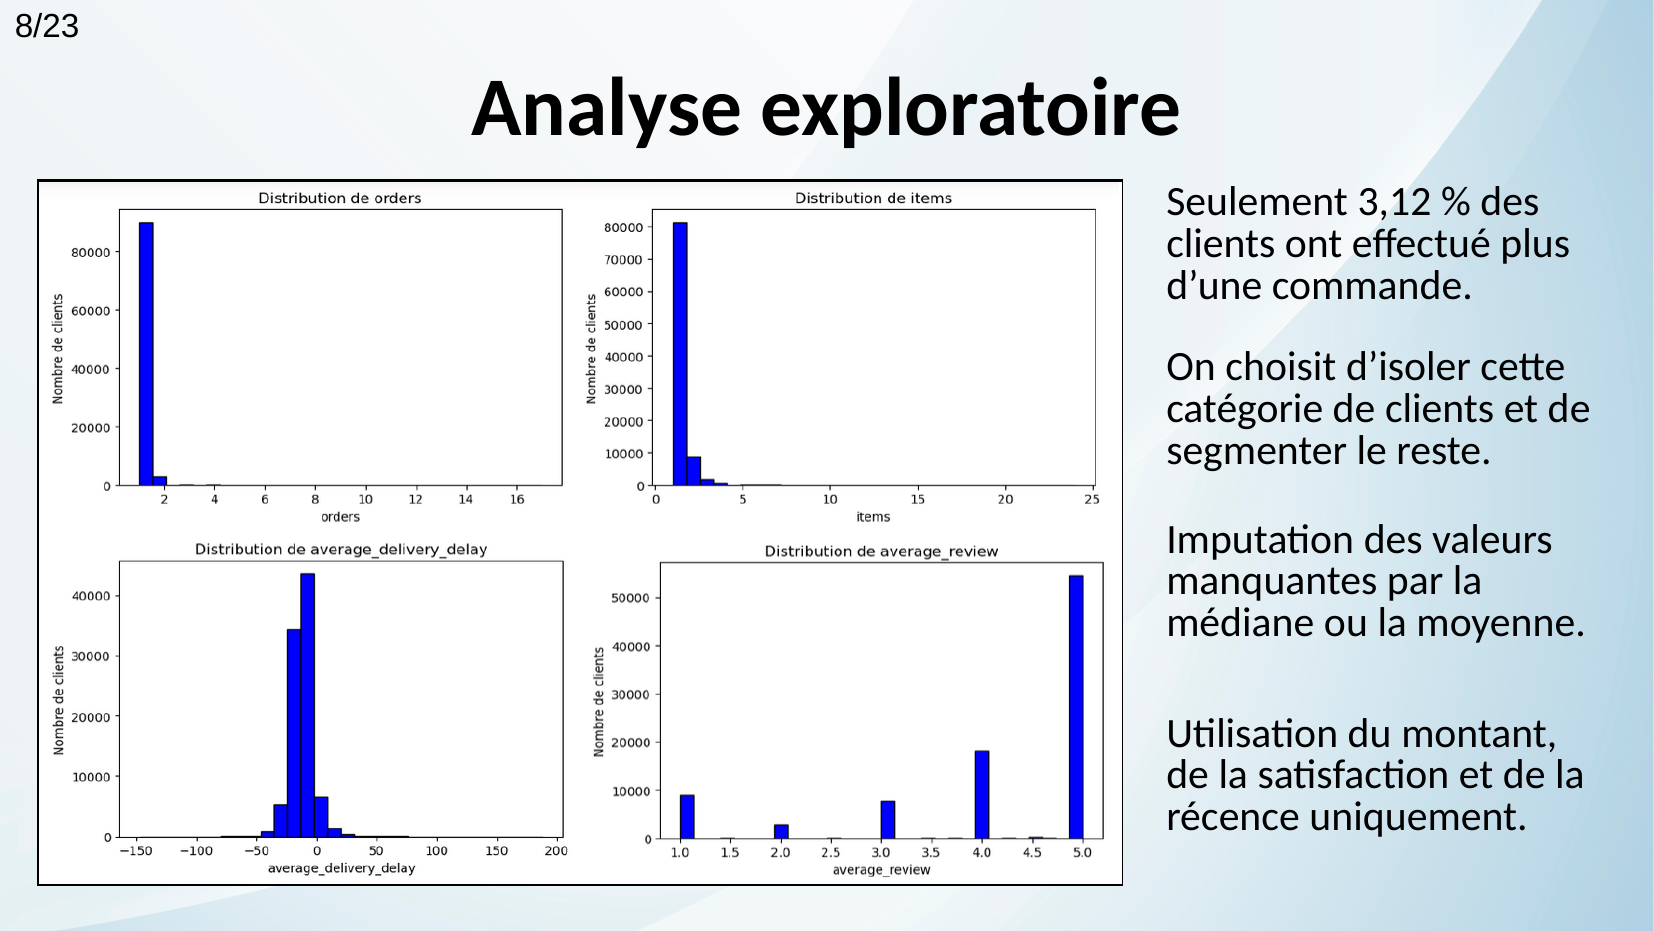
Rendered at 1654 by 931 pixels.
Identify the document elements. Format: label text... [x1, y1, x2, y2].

text_box On choisit d’isoler cette catégorie de clients et de segmenter le reste. [1151, 342, 1625, 483]
text_box Imputation des valeurs manquantes par la médiane ou la moyenne. [1151, 514, 1625, 655]
text_box Seulement 3,12 % des clients ont effectué plus d’une commande. [1151, 177, 1595, 342]
title Analyse exploratoire [82, 37, 1571, 193]
text_box Utilisation du montant, de la satisfaction et de la récence uniquement. [1151, 708, 1625, 849]
text_box 8/23 [0, 0, 119, 60]
picture [0, 0, 1654, 931]
